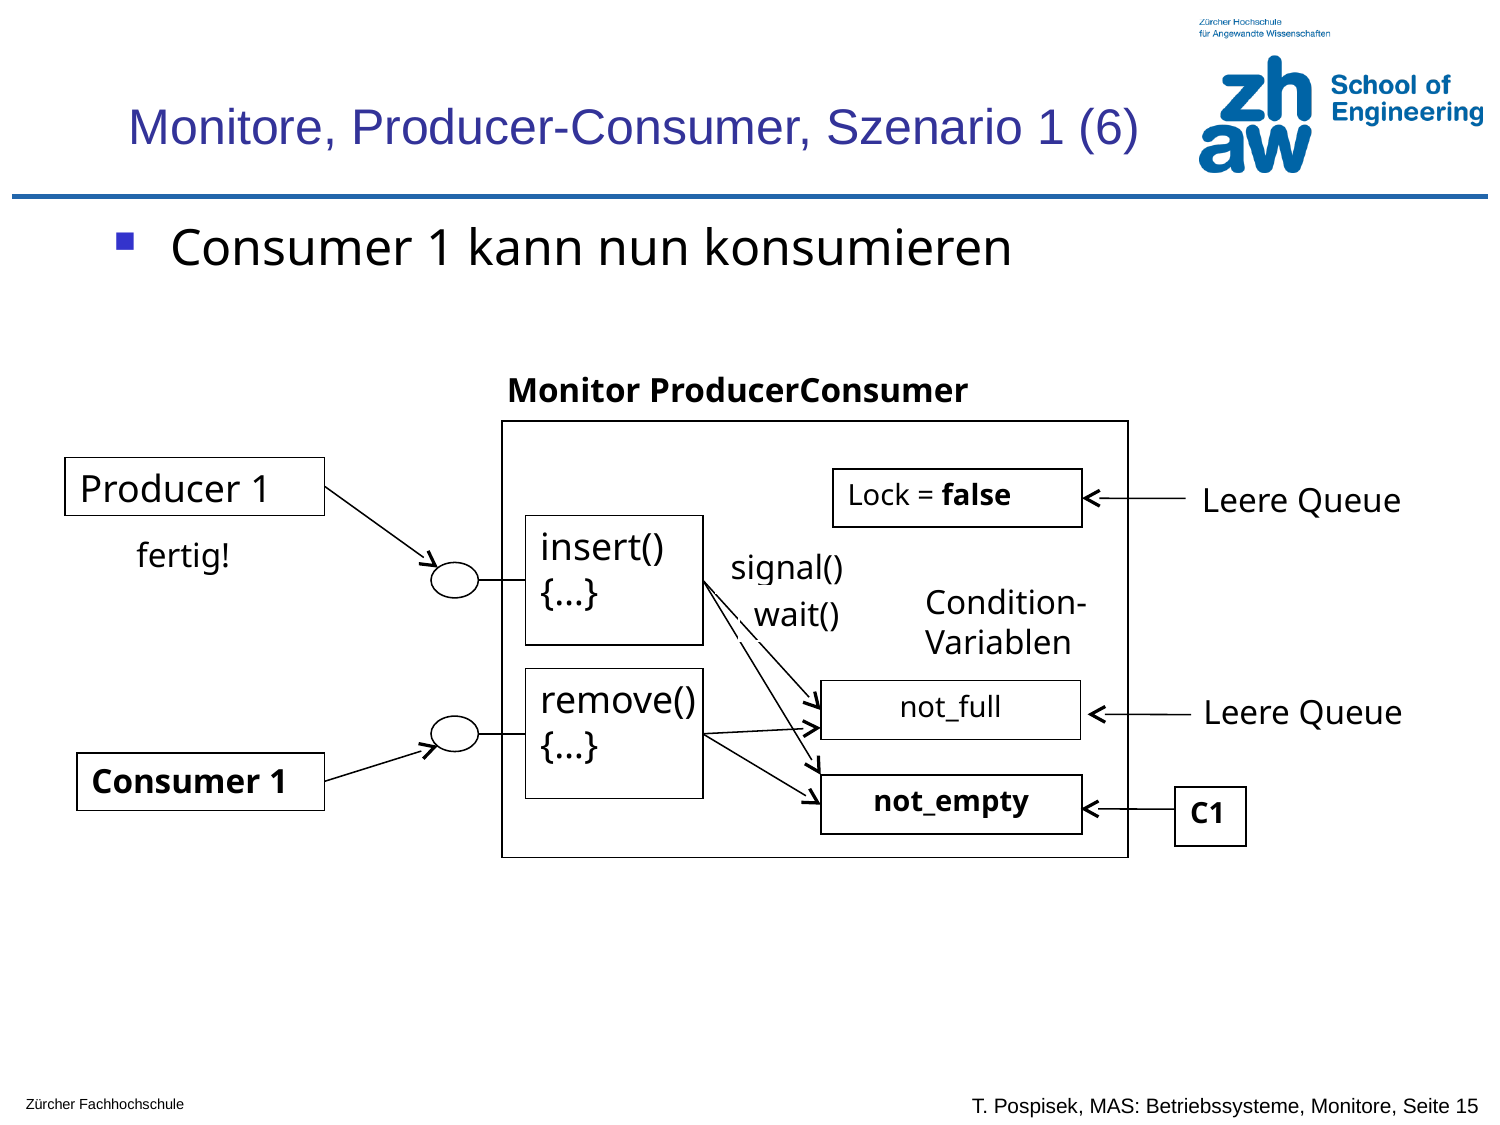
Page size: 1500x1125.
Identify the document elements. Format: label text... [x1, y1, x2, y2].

text_box [718, 594, 739, 617]
text_box Monitor ProducerConsumer [492, 361, 984, 417]
text_box [713, 594, 739, 636]
text_box insert() {…} [525, 515, 703, 646]
picture [1199, 19, 1483, 173]
text_box remove() {…} [525, 668, 703, 799]
title Monitore, Producer-Consumer, Szenario 1 (6) [99, 50, 1379, 163]
text_box [501, 581, 790, 733]
text_box [430, 716, 479, 752]
text_box [501, 420, 1128, 858]
text_box Leere Queue [1188, 684, 1419, 739]
text_box not_empty [820, 774, 1082, 835]
text_box Leere Queue [1187, 471, 1417, 527]
text_box signal() [715, 538, 859, 594]
text_box Consumer 1 kann nun konsumieren [99, 207, 1029, 283]
text_box not_full [820, 680, 1081, 740]
text_box Lock = false [832, 469, 1082, 528]
text_box Condition- Variablen [910, 574, 1103, 669]
text_box fertig! [121, 527, 246, 582]
text_box wait() [739, 586, 855, 641]
text_box Consumer 1 [76, 752, 325, 811]
text_box C1 [1175, 786, 1247, 847]
text_box [430, 562, 479, 598]
text_box Producer 1 [64, 457, 325, 516]
